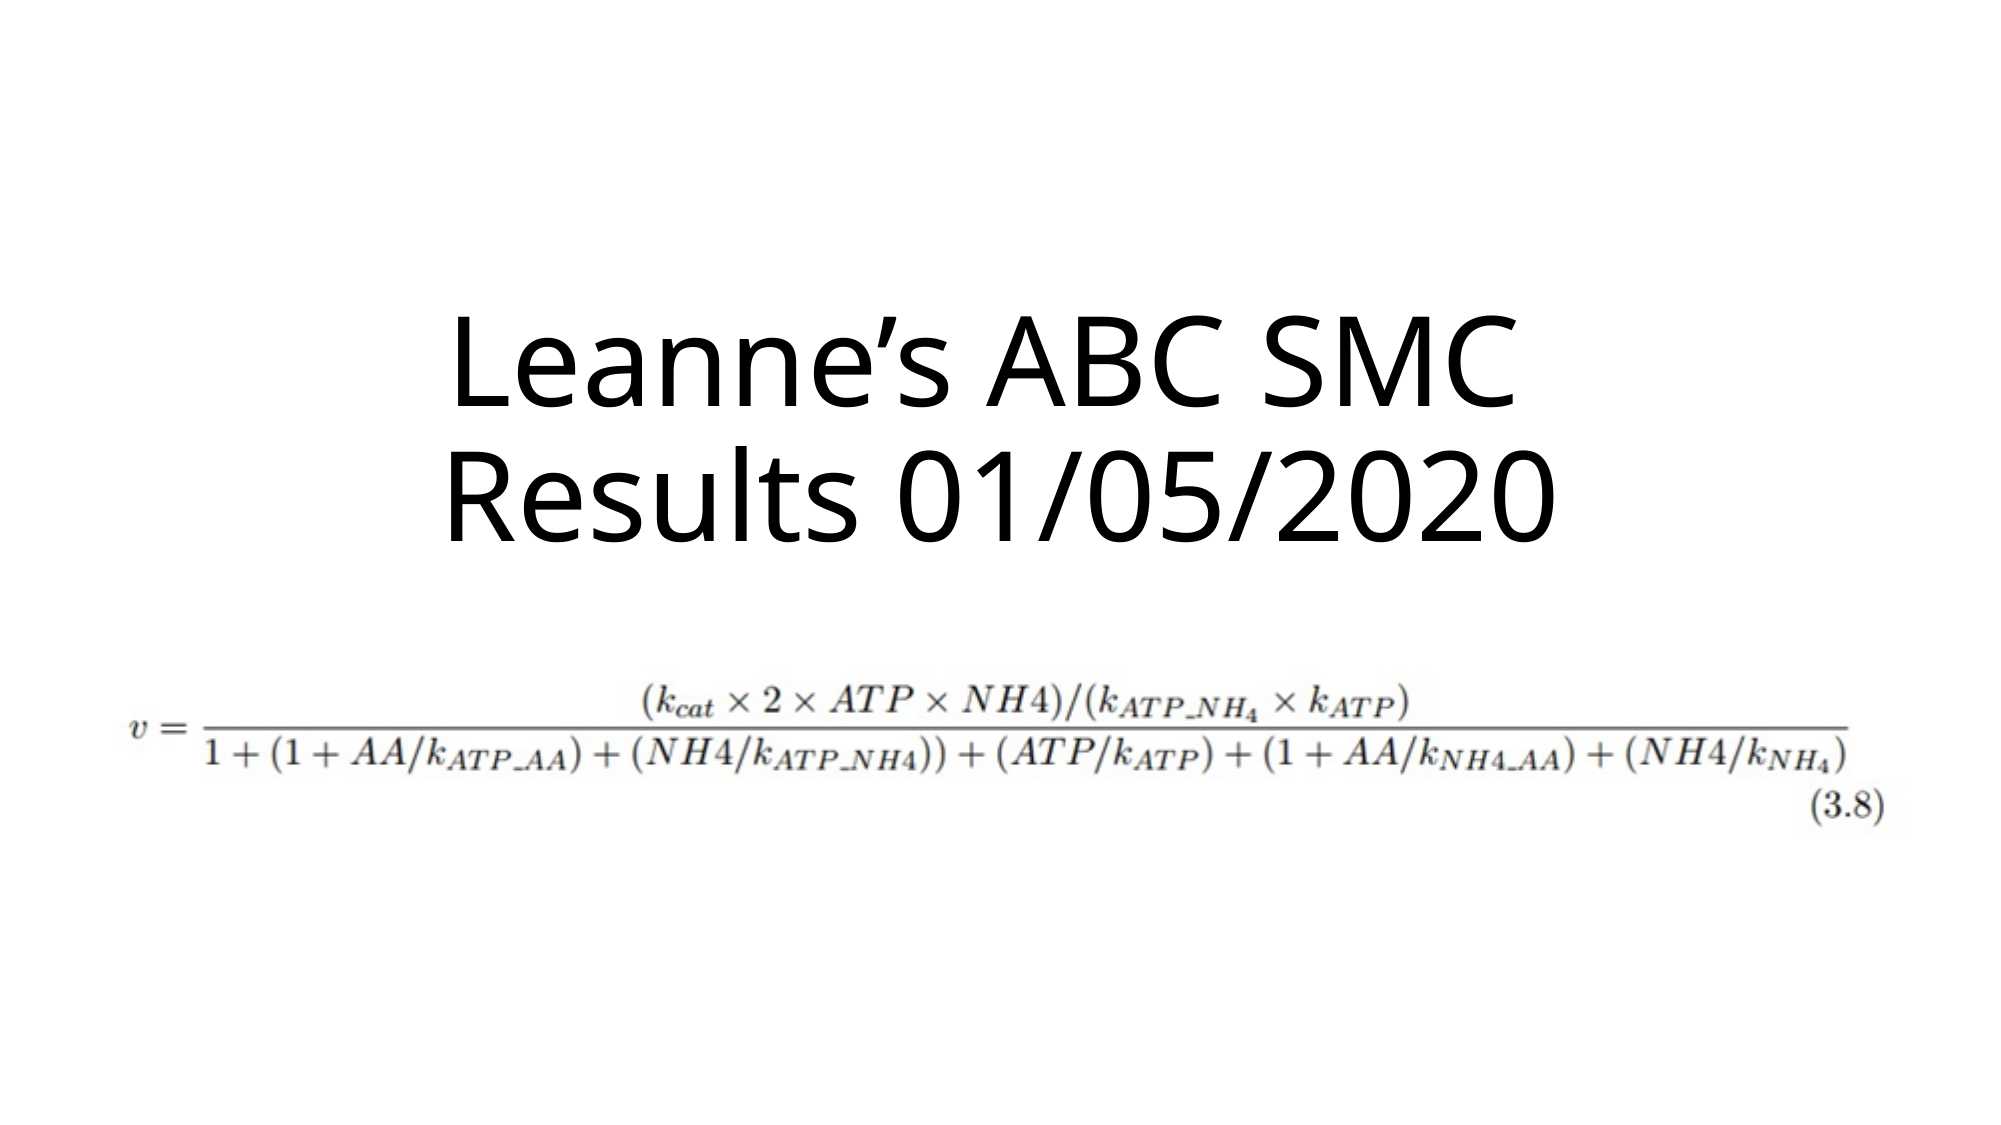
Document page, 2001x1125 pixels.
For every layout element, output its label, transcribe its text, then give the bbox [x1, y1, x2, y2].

picture [62, 639, 1938, 887]
title Leanne’s ABC SMC Results 01/05/2020 [249, 184, 1750, 576]
